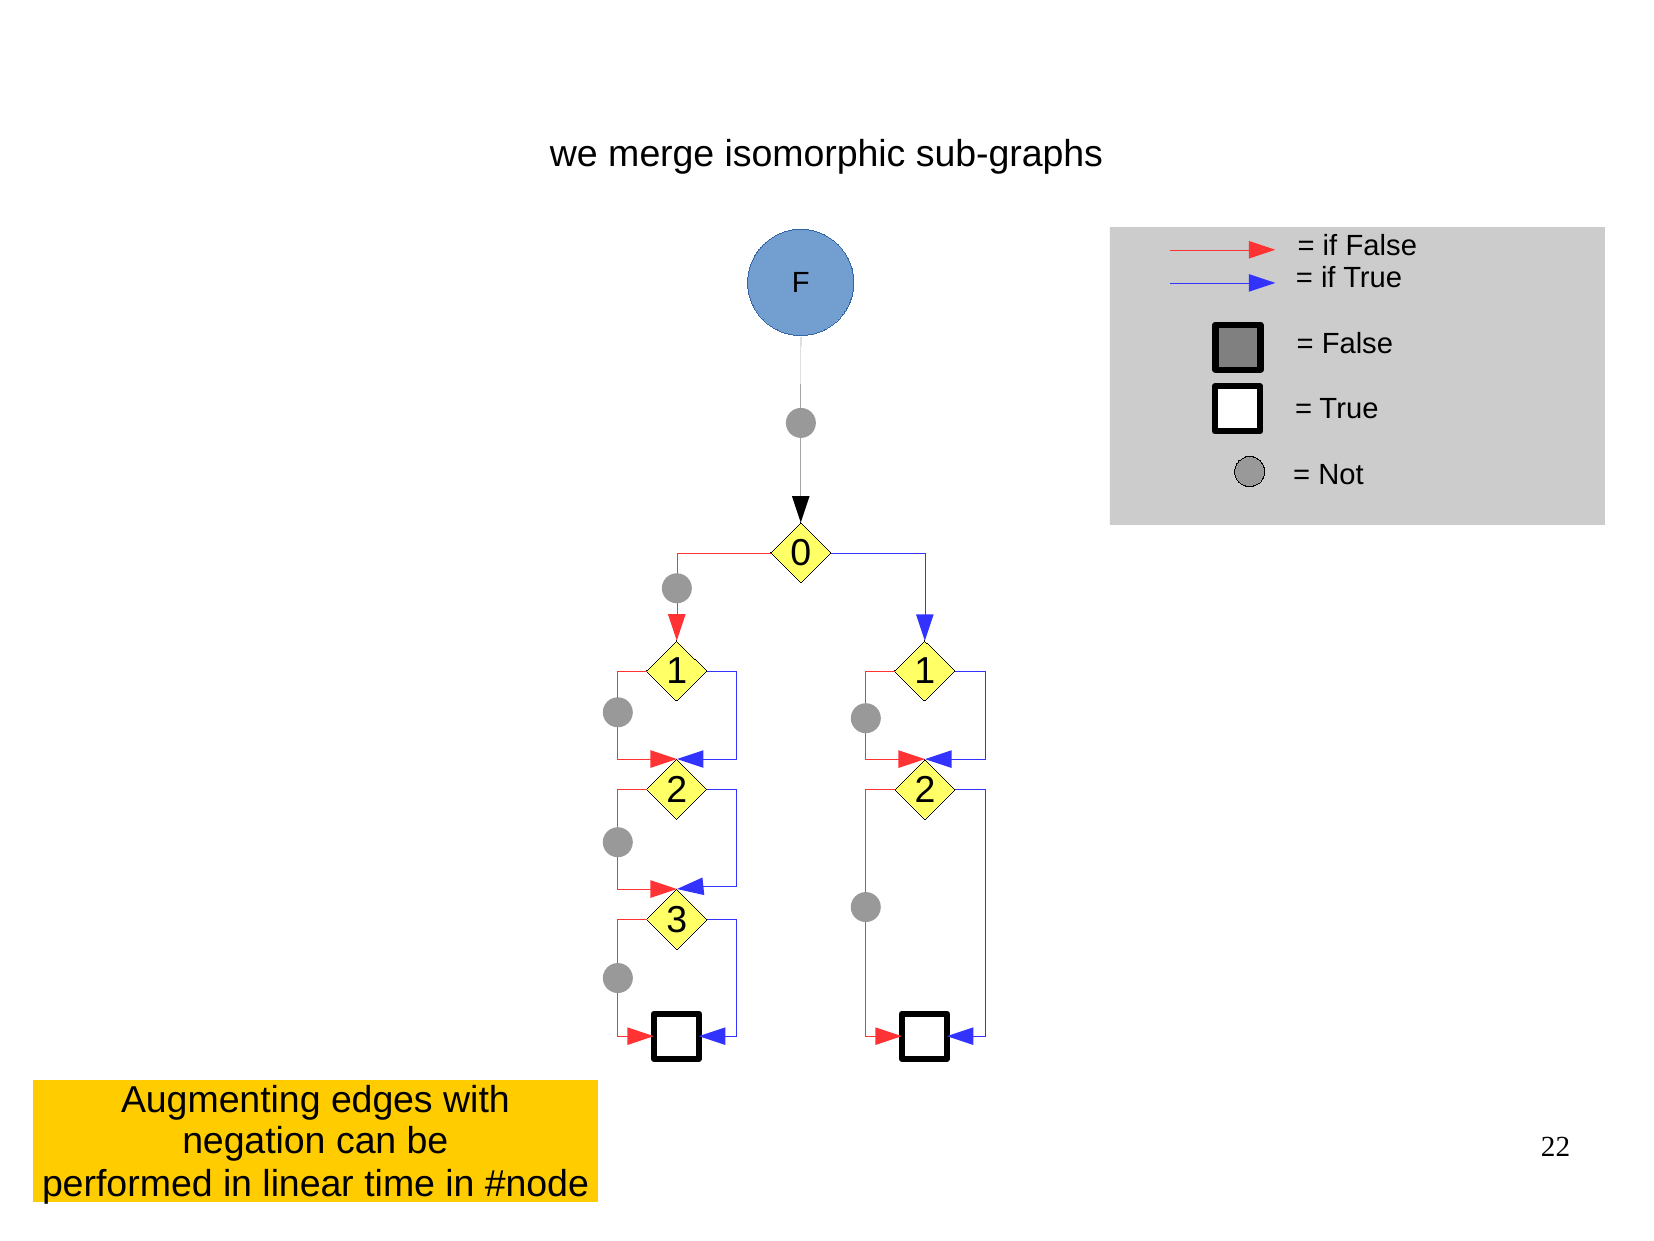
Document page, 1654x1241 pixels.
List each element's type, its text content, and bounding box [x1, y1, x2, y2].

text_box [602, 697, 633, 728]
text_box [661, 573, 692, 604]
text_box [901, 1013, 947, 1059]
title we merge isomorphic sub-graphs [82, 49, 1571, 257]
text_box [1215, 324, 1261, 370]
text_box 2 [646, 759, 707, 820]
text_box F [747, 229, 854, 336]
text_box [602, 827, 633, 858]
text_box 1 [894, 640, 955, 701]
text_box [1234, 456, 1265, 487]
text_box [785, 407, 816, 438]
text_box 0 [770, 522, 831, 583]
text_box 1 [646, 640, 707, 701]
text_box [653, 1013, 699, 1059]
text_box Augmenting edges with negation can be performed in linear time in #node [33, 1080, 598, 1202]
text_box [1215, 386, 1261, 432]
text_box [602, 963, 633, 994]
text_box [850, 892, 881, 923]
text_box = if False = if True = False = True = Not [1109, 227, 1605, 525]
text_box 3 [646, 890, 707, 950]
text_box [850, 703, 881, 734]
text_box 2 [895, 760, 955, 820]
